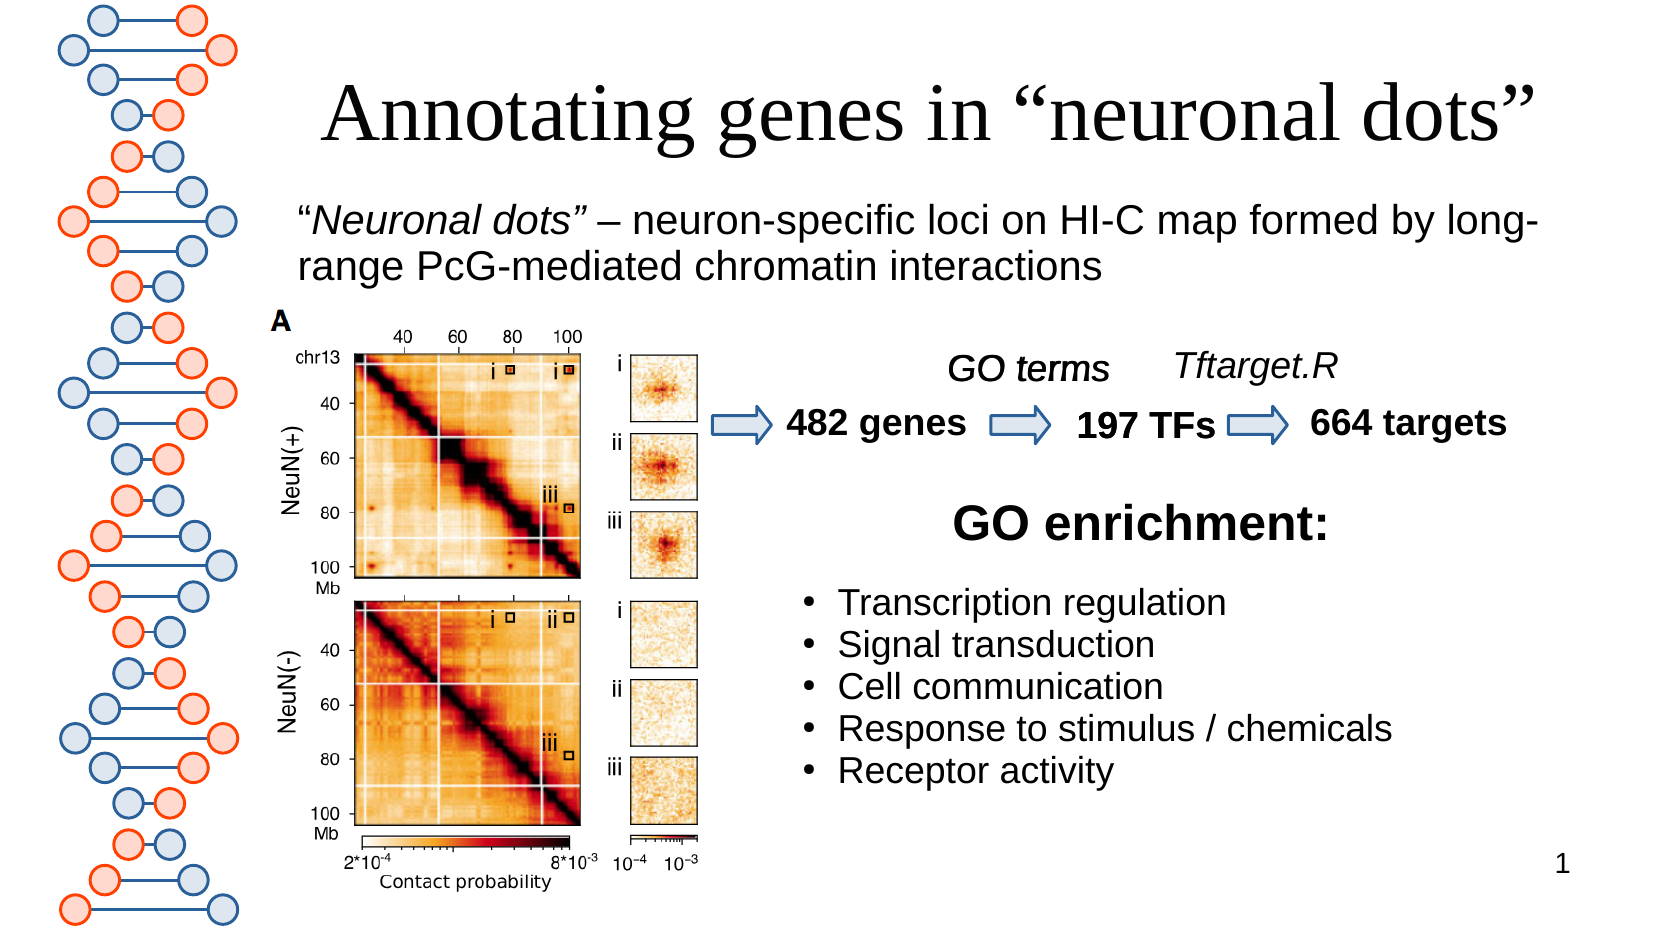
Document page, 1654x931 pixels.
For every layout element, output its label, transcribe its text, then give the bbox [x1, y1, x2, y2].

text_box [990, 406, 1051, 444]
text_box 197 TFs [1061, 397, 1232, 454]
text_box Tftarget.R [1157, 337, 1355, 395]
text_box 482 genes [771, 393, 998, 451]
text_box GO terms [932, 340, 1126, 398]
text_box GO enrichment: [937, 487, 1388, 563]
text_box Transcription regulation Signal transduction Cell communication Response to stimulus / chemicals Receptor activity [787, 574, 1538, 800]
text_box “Neuronal dots” – neuron-specific loci on HI-C map formed by long-range PcG-mediated chromatin interactions [247, 188, 1598, 312]
text_box 664 targets [1295, 394, 1524, 452]
text_box [1232, 406, 1288, 444]
title Annotating genes in “neuronal dots” [265, 35, 1595, 188]
text_box [712, 406, 772, 444]
picture [251, 312, 713, 901]
